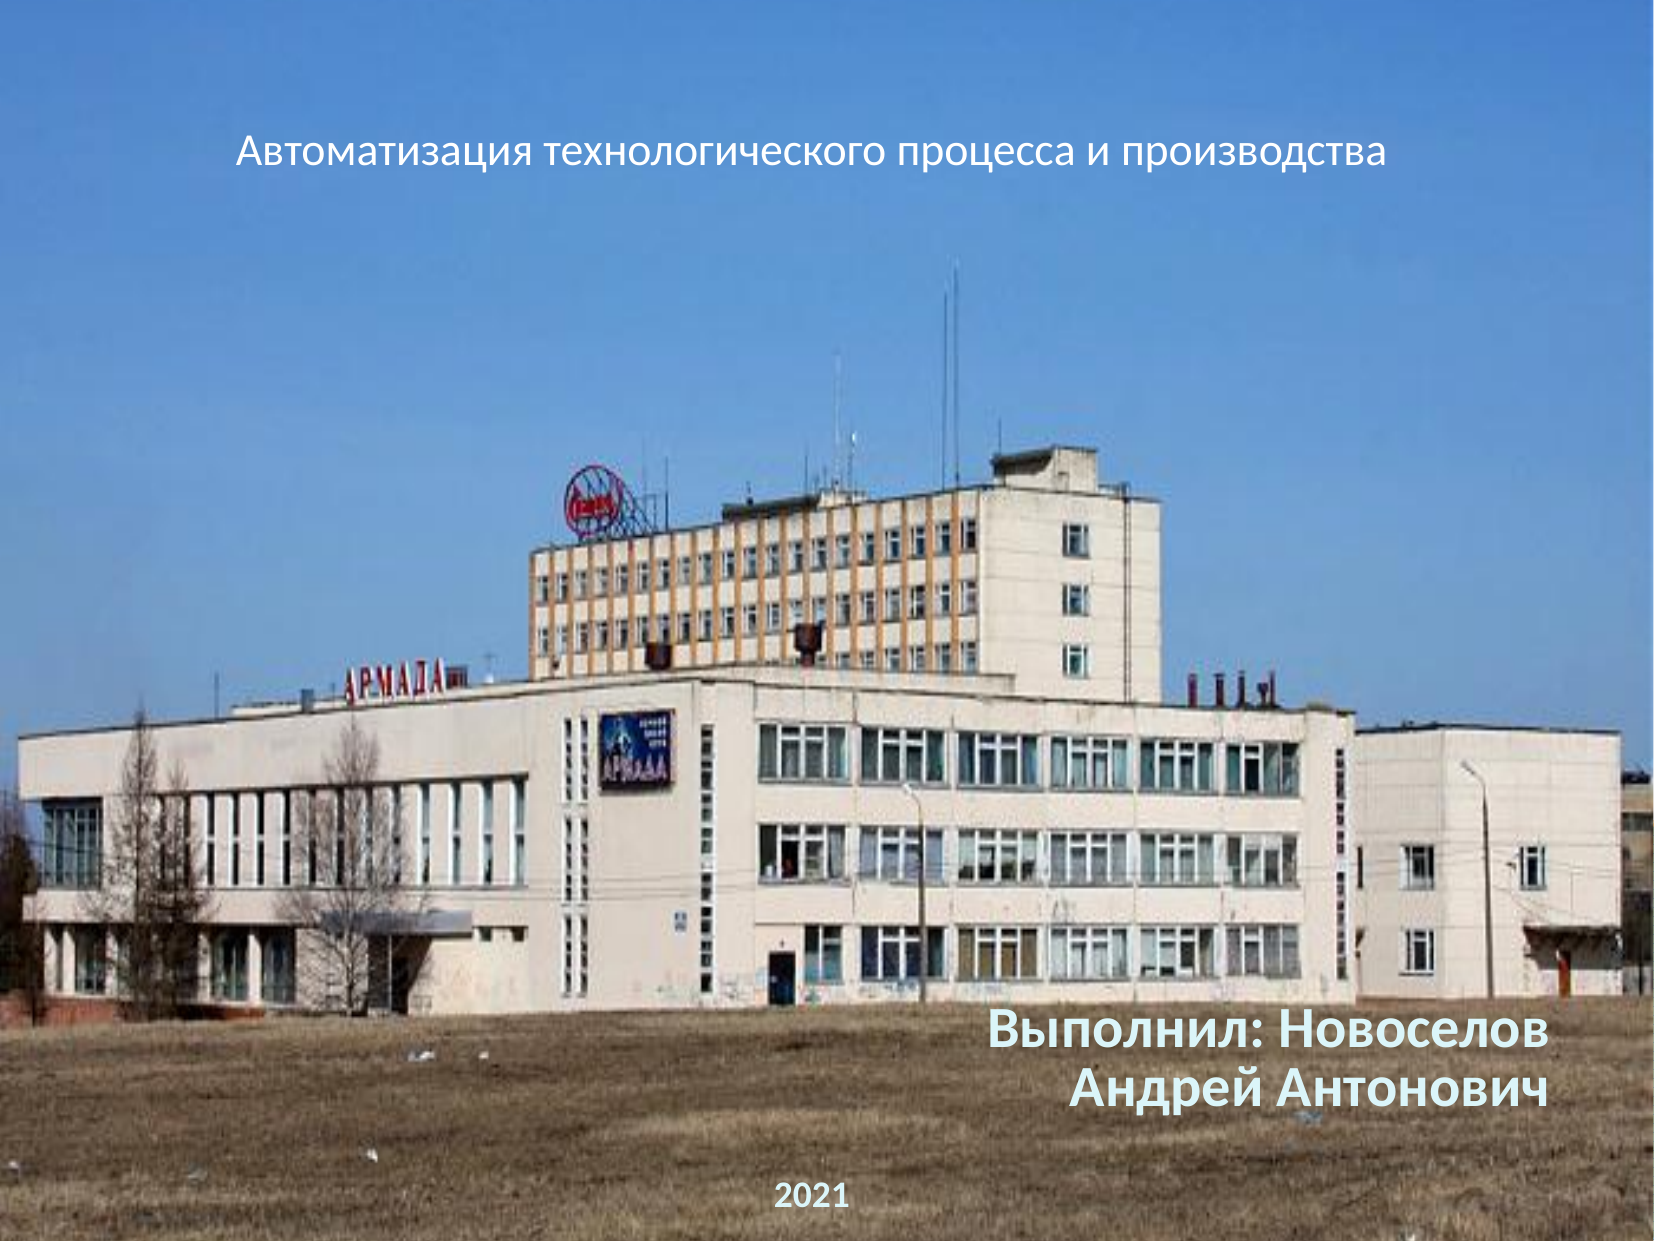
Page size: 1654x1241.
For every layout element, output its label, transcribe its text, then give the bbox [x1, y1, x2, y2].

title Автоматизация технологического процесса и производства [73, 59, 1551, 178]
subtitle Выполнил: Новоселов Андрей Антонович 2021 [73, 1003, 1551, 1217]
picture [0, 0, 1654, 1241]
